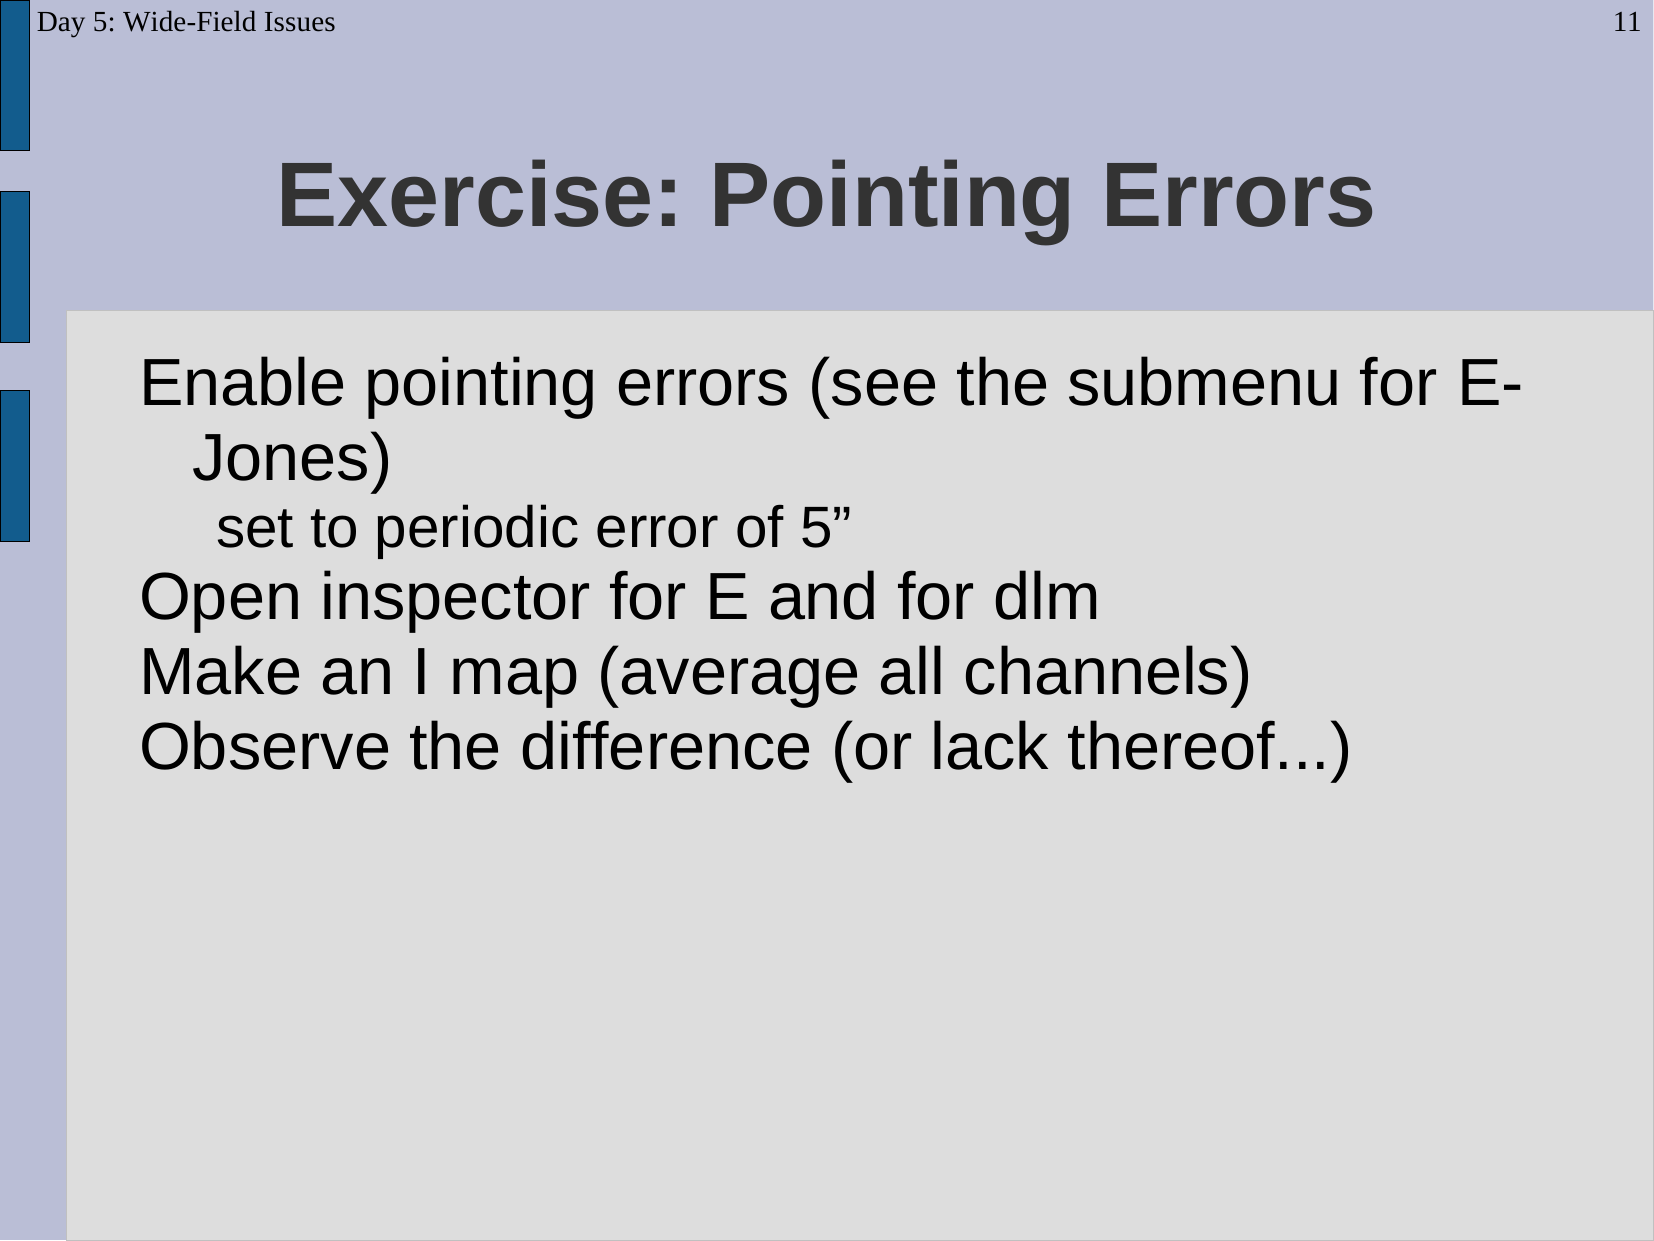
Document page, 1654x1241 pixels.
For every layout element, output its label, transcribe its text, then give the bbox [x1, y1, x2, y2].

title Exercise: Pointing Errors [121, 98, 1534, 291]
list Enable pointing errors (see the submenu for E-Jones) set to periodic error of 5” Open inspector for E and for dlm Make an I map (average all channels) Observe the difference (or lack thereof...) [121, 344, 1534, 1112]
